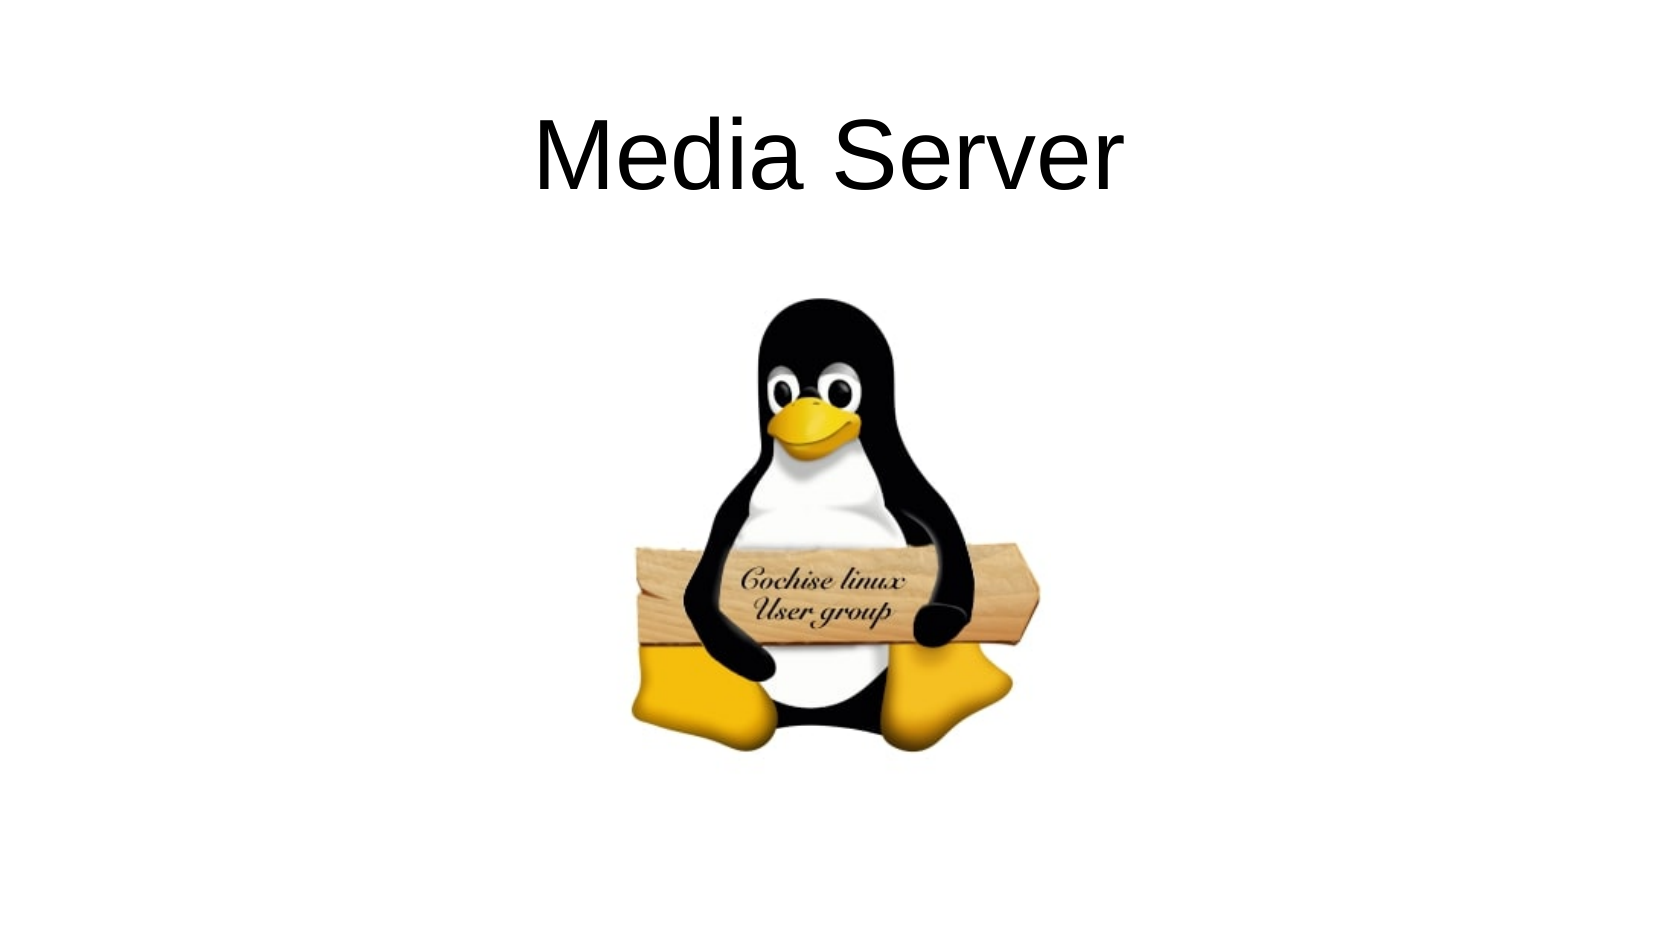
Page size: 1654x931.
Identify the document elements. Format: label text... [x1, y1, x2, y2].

title Media Server [84, 43, 1574, 268]
picture [594, 262, 1051, 802]
